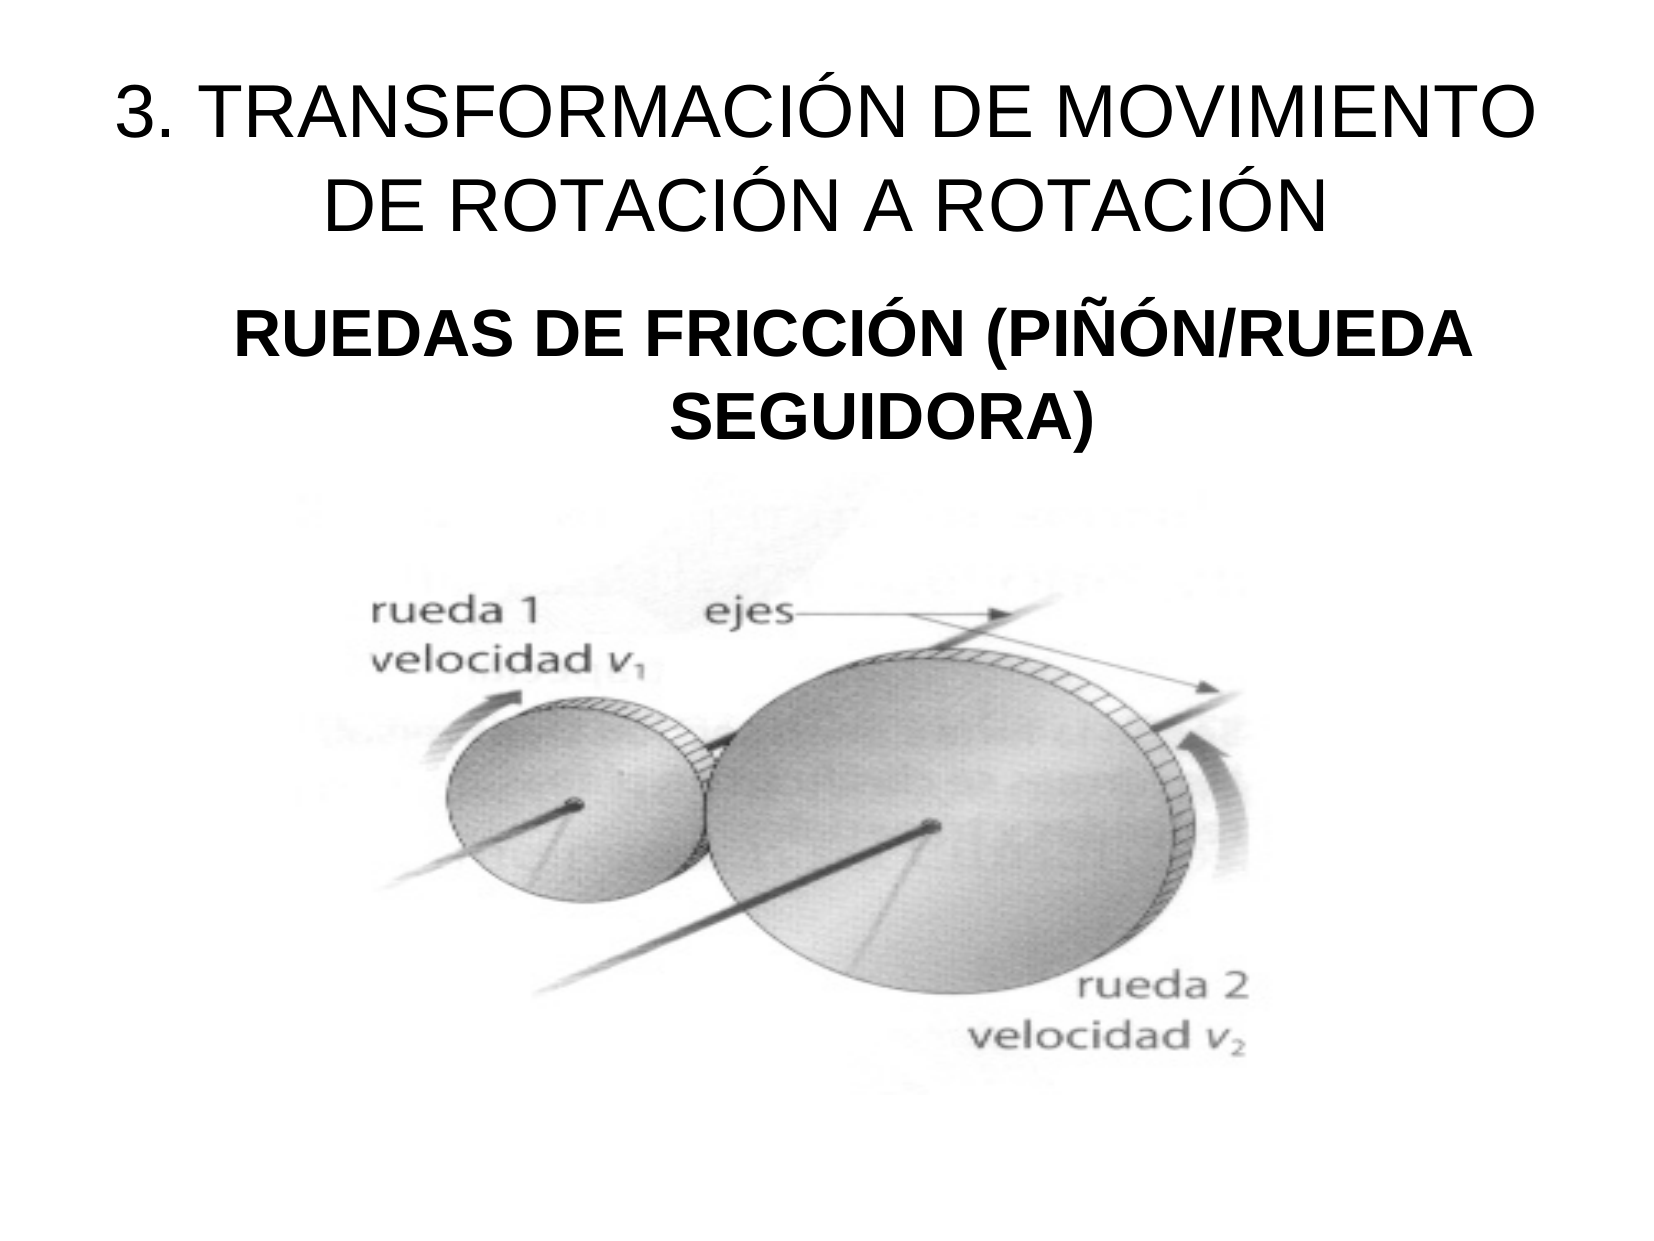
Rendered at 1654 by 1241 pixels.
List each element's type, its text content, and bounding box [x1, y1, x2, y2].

picture [295, 472, 1329, 1095]
subtitle RUEDAS DE FRICCIÓN (PIÑÓN/RUEDA SEGUIDORA) [82, 286, 1571, 536]
title 3. TRANSFORMACIÓN DE MOVIMIENTO DE ROTACIÓN A ROTACIÓN [82, 38, 1571, 268]
